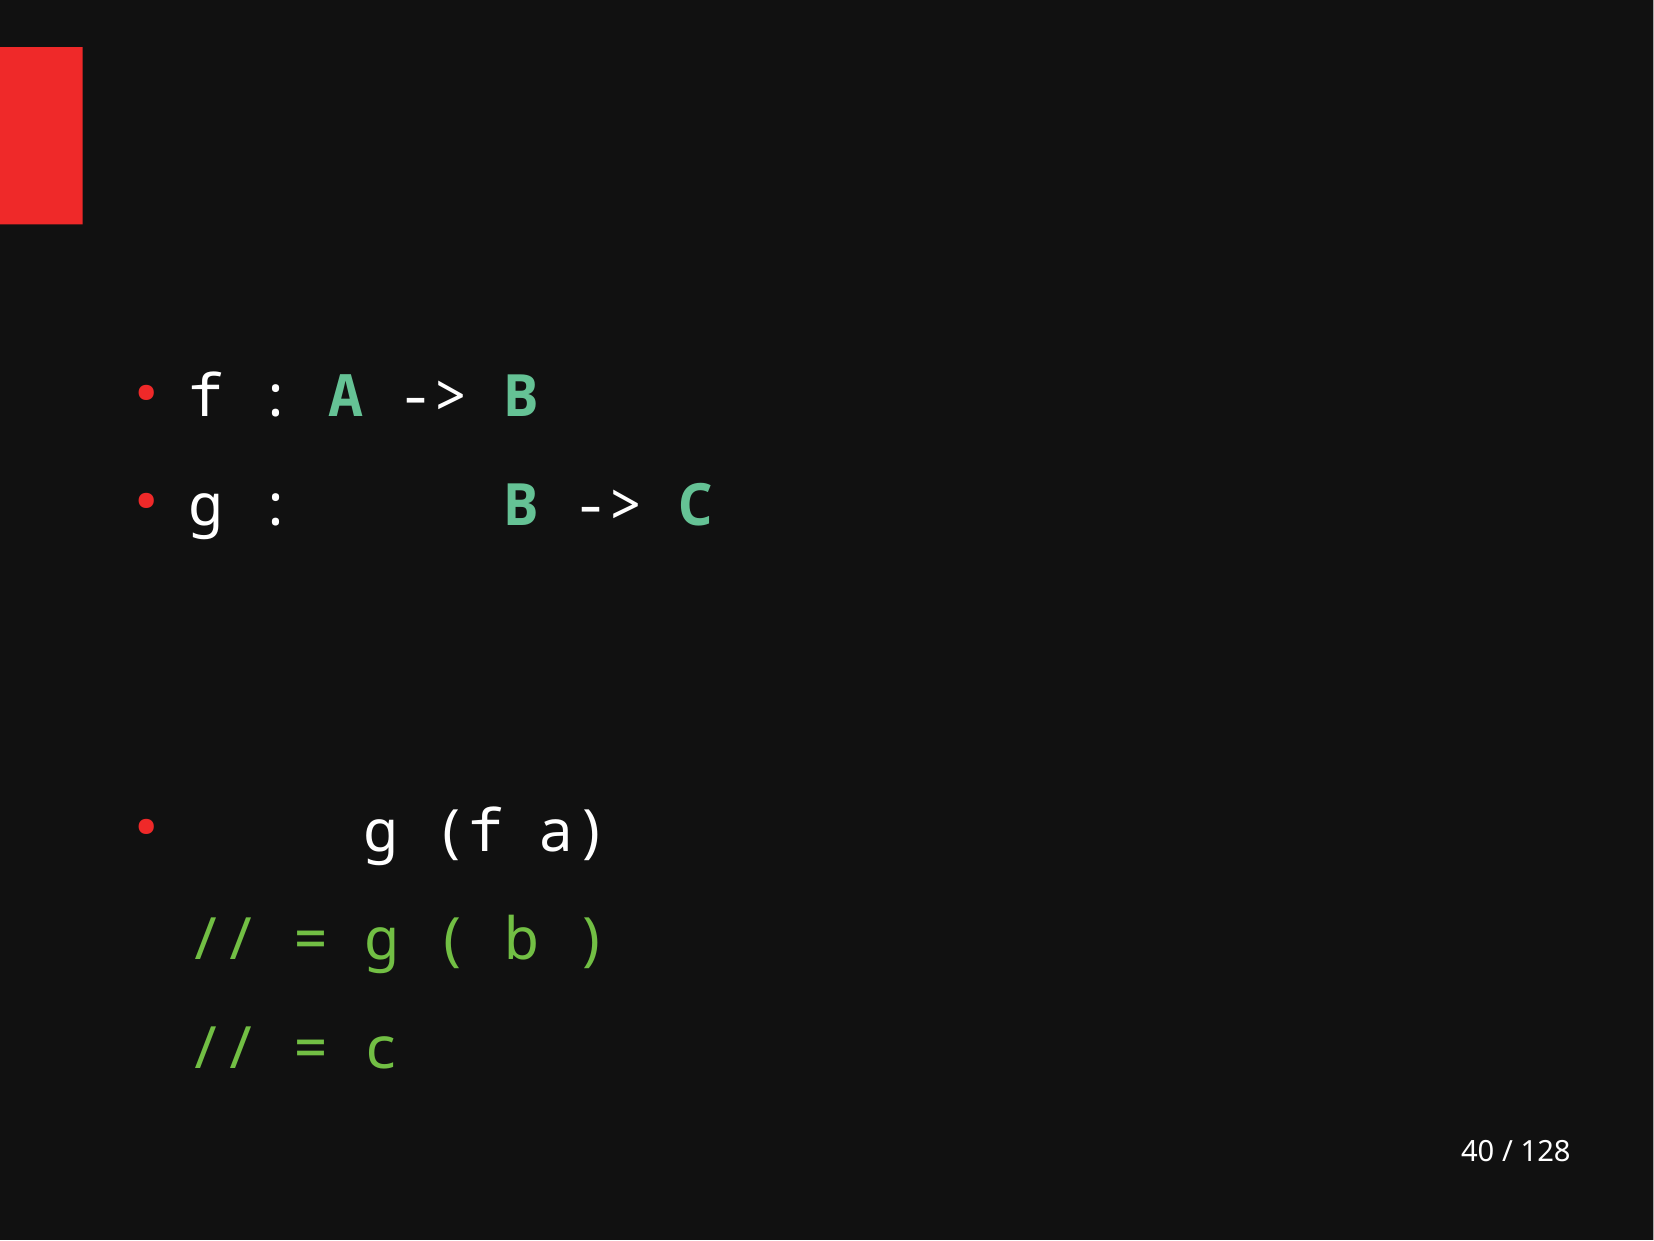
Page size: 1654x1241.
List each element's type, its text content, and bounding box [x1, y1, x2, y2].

list f : A -> B g : B -> C g (f a) // = g ( b ) // = c [118, 354, 1536, 1074]
